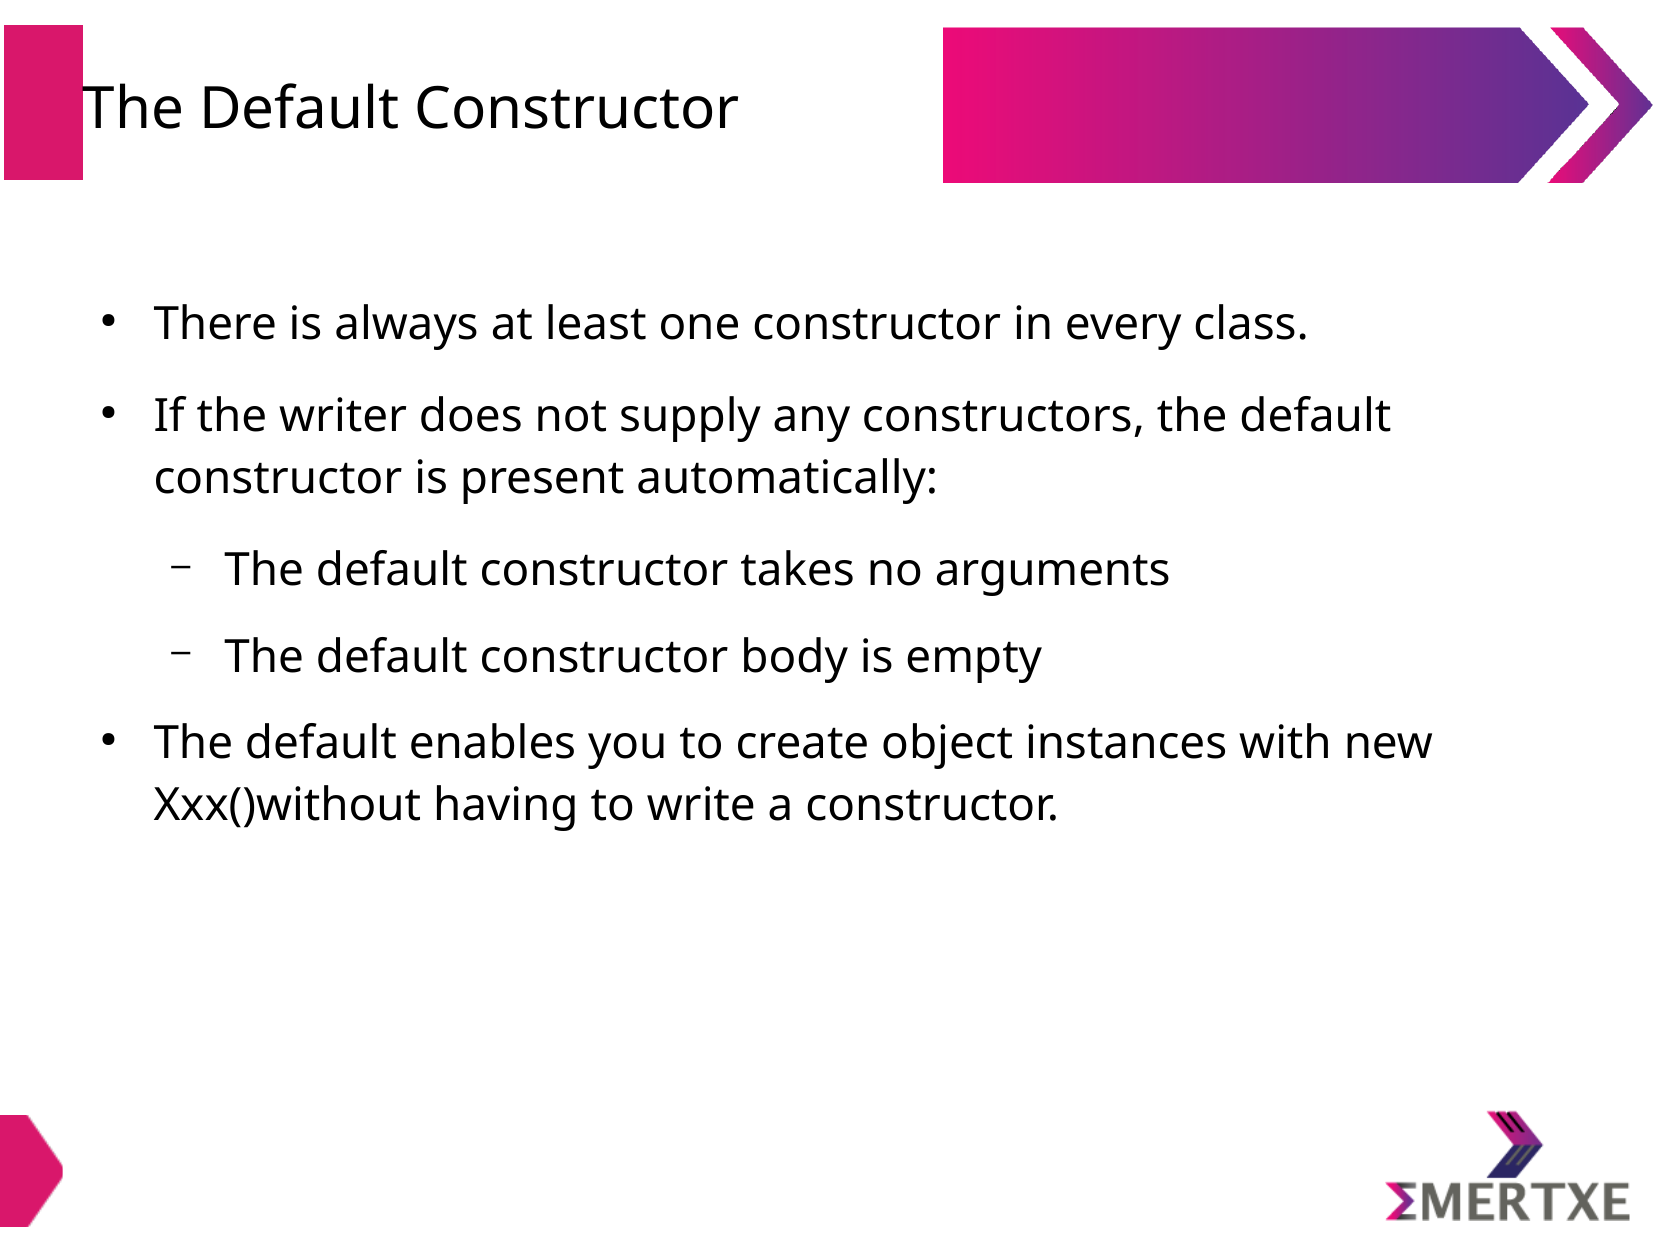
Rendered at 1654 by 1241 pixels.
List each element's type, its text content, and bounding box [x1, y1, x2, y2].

list There is always at least one constructor in every class. If the writer does not supply any constructors, the default constructor is present automatically: The default constructor takes no arguments The default constructor body is empty The default enables you to create object instances with new Xxx()without having to write a constructor. [82, 290, 1571, 1010]
picture [1385, 1107, 1631, 1221]
title The Default Constructor [82, 2, 1571, 210]
picture [1571, 27, 1653, 183]
